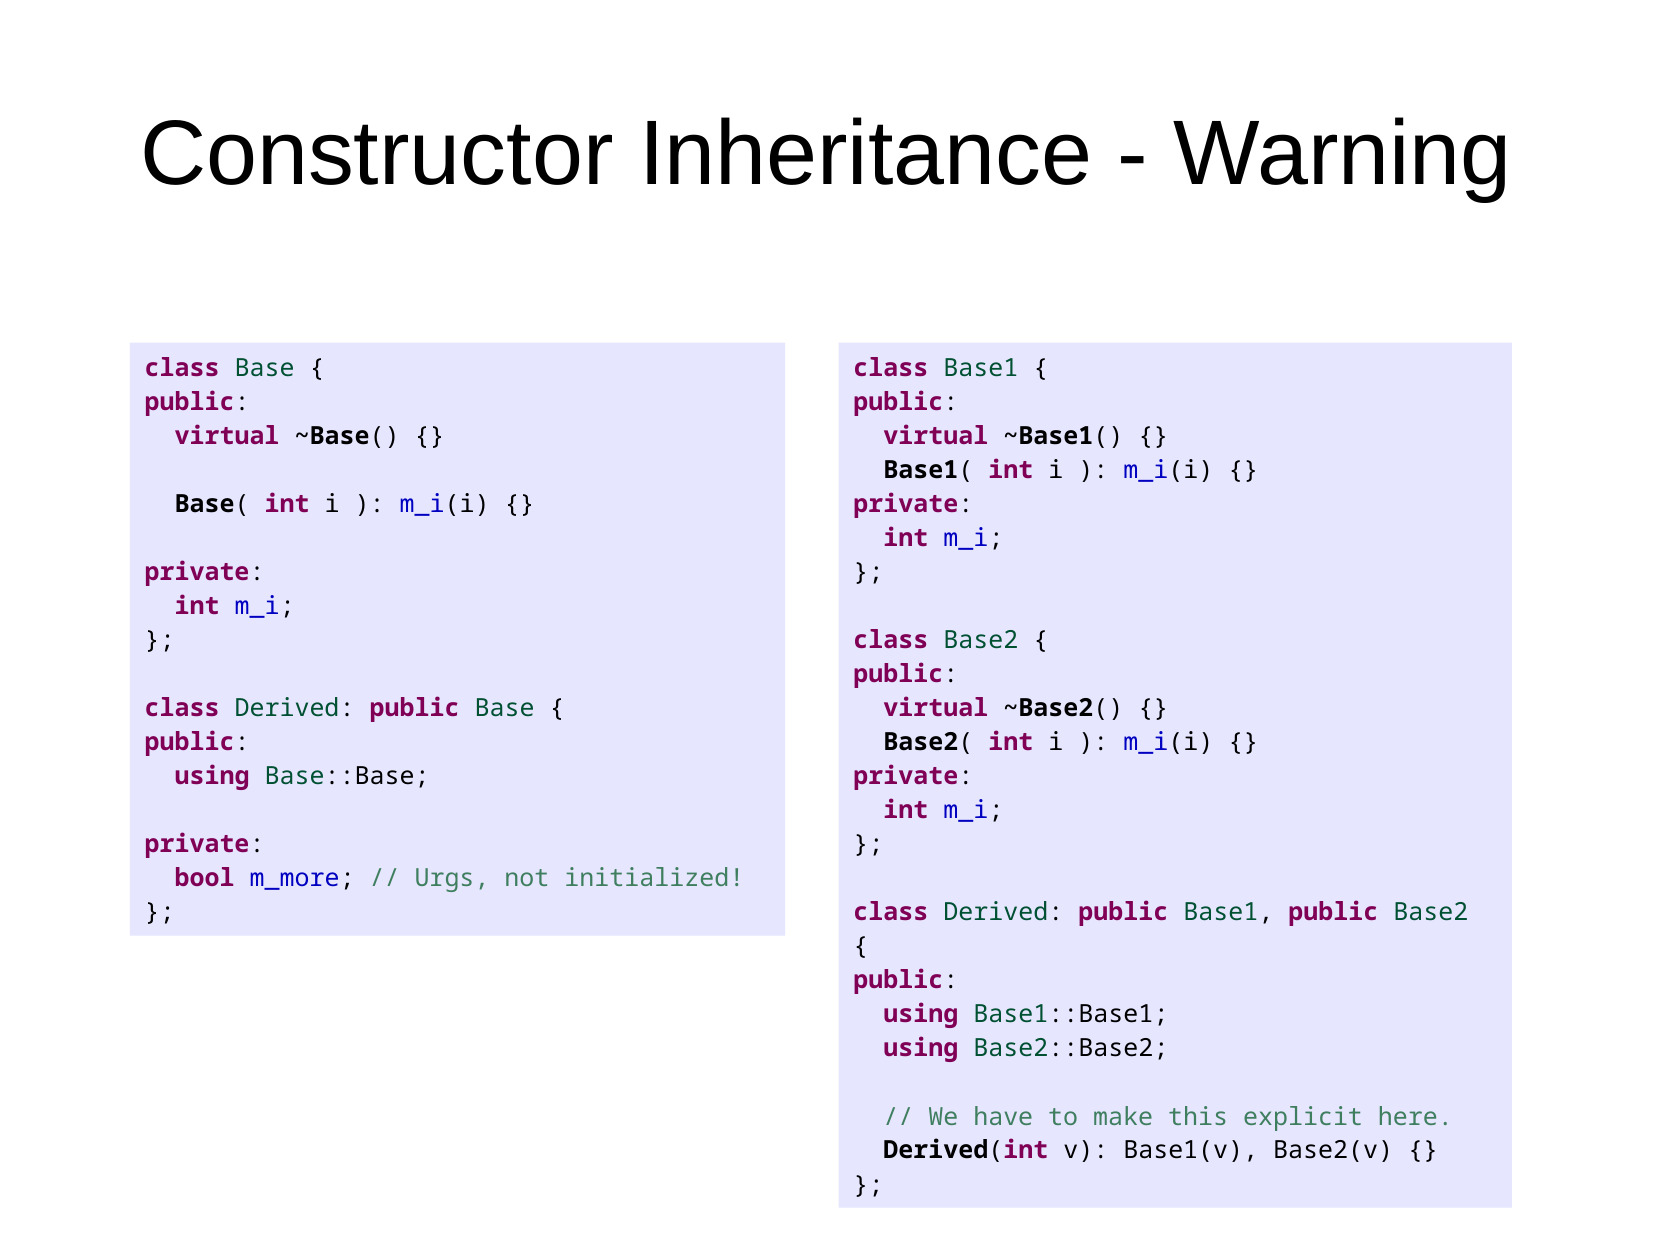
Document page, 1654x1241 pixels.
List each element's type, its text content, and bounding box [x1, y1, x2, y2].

title Constructor Inheritance - Warning [82, 49, 1571, 257]
text_box class Base { public: virtual ~Base() {} Base( int i ): m_i(i) {} private: int m_i; }; class Derived: public Base { public: using Base::Base; private: bool m_more; // Urgs, not initialized! }; [129, 342, 786, 885]
text_box class Base1 { public: virtual ~Base1() {} Base1( int i ): m_i(i) {} private: int m_i; }; class Base2 { public: virtual ~Base2() {} Base2( int i ): m_i(i) {} private: int m_i; }; class Derived: public Base1, public Base2 { public: using Base1::Base1; using Base2::Base2; // We have to make this explicit here. Derived(int v): Base1(v), Base2(v) {} }; [838, 342, 1512, 1101]
